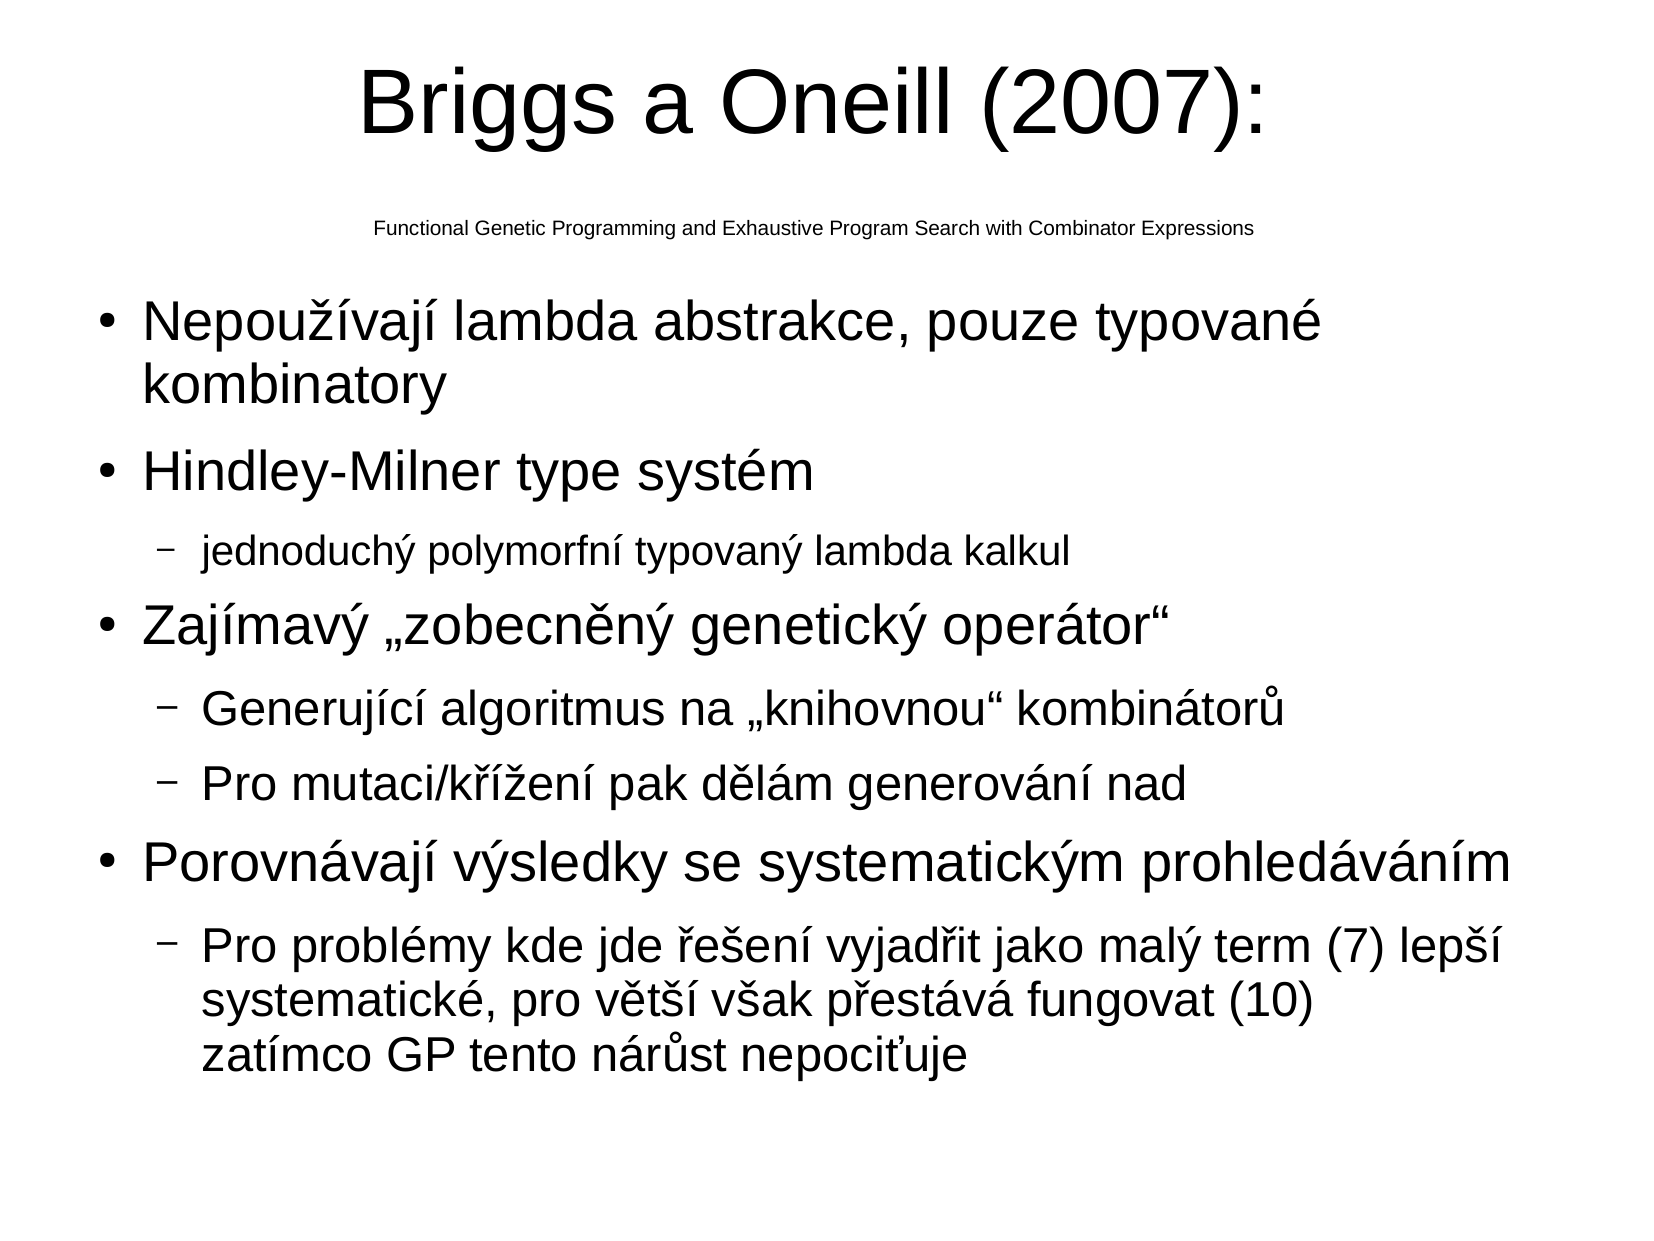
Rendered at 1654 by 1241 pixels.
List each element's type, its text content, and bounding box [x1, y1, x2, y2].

title Briggs a Oneill (2007): Functional Genetic Programming and Exhaustive Program Search with Combinator Expressions [82, 49, 1571, 257]
list Nepoužívají lambda abstrakce, pouze typované kombinatory Hindley-Milner type systém jednoduchý polymorfní typovaný lambda kalkul Zajímavý „zobecněný genetický operátor“ Generující algoritmus na „knihovnou“ kombinátorů Pro mutaci/křížení pak dělám generování nad Porovnávají výsledky se systematickým prohledáváním Pro problémy kde jde řešení vyjadřit jako malý term (7) lepší systematické, pro větší však přestává fungovat (10) zatímco GP tento nárůst nepociťuje [82, 290, 1538, 1126]
